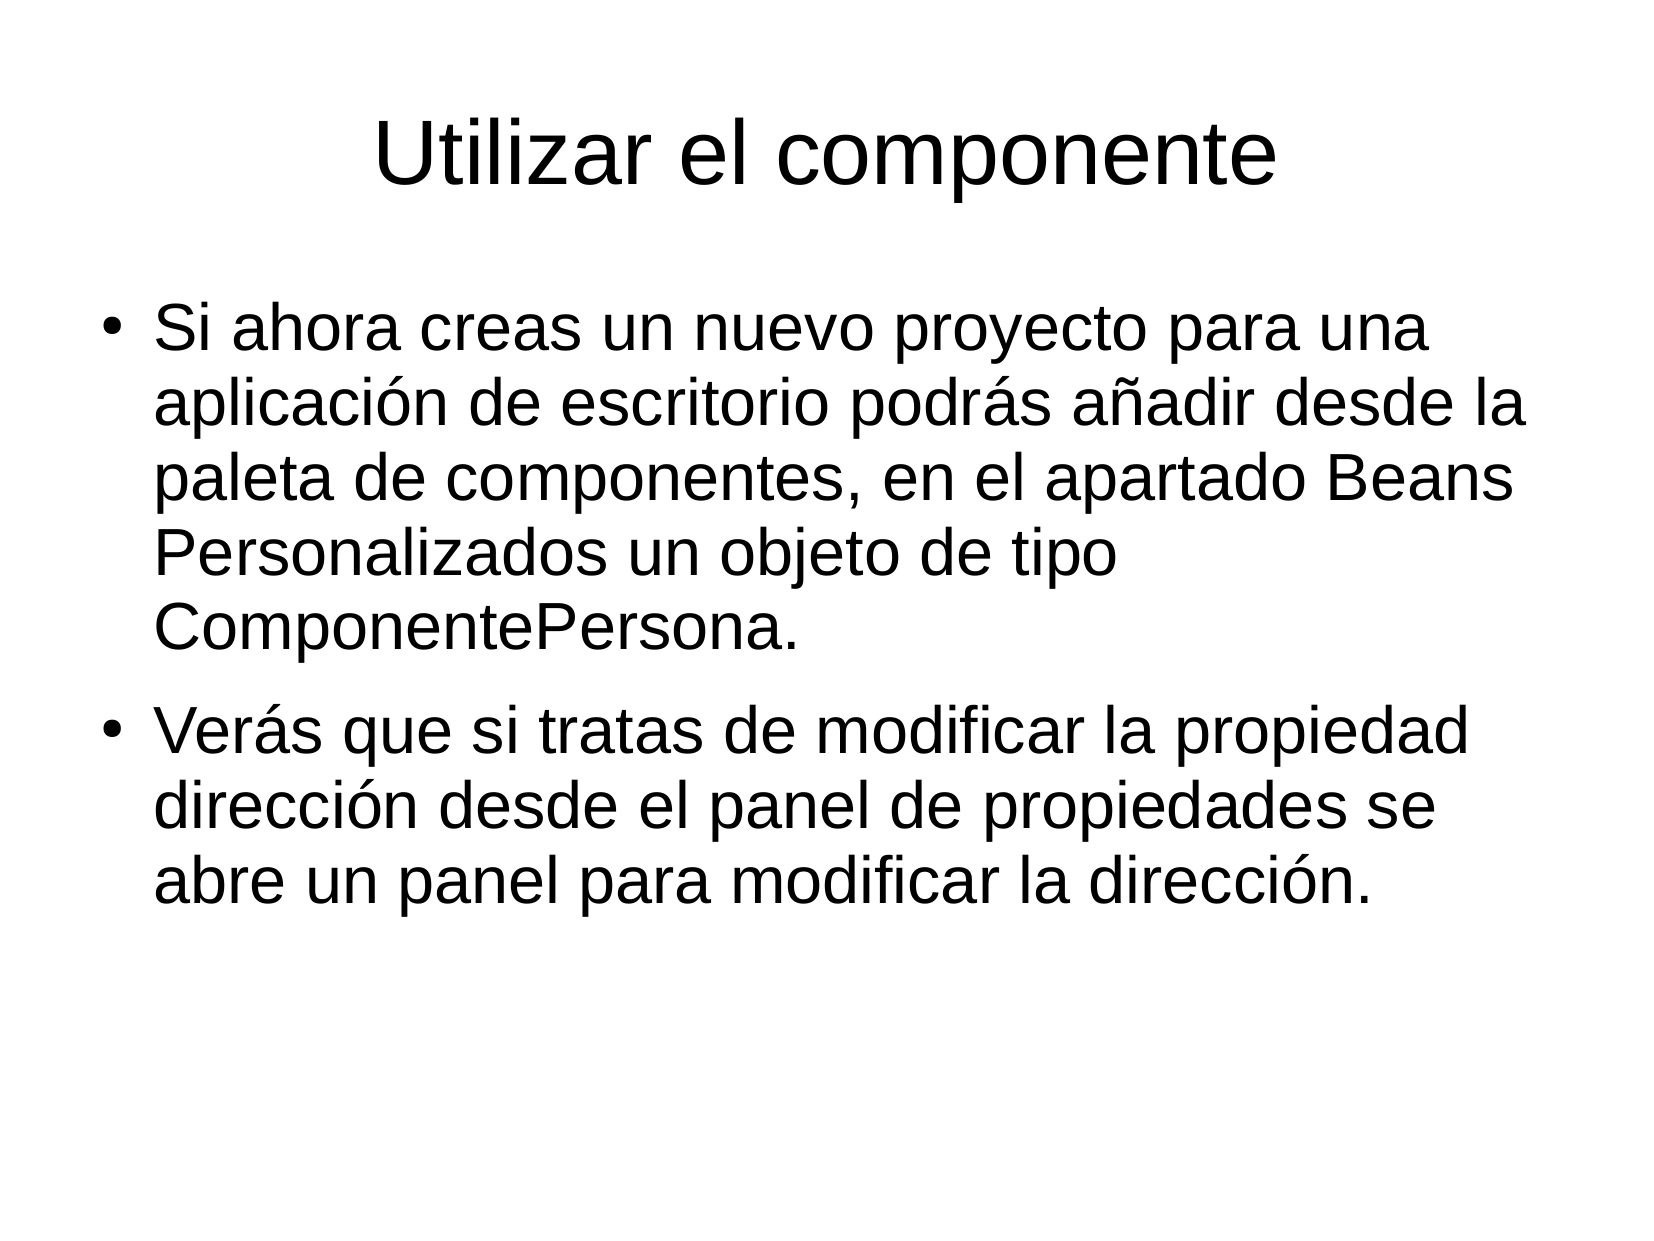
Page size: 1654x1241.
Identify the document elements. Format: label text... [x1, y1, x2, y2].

list Si ahora creas un nuevo proyecto para una aplicación de escritorio podrás añadir desde la paleta de componentes, en el apartado Beans Personalizados un objeto de tipo ComponentePersona. Verás que si tratas de modificar la propiedad dirección desde el panel de propiedades se abre un panel para modificar la dirección. [82, 290, 1571, 1109]
title Utilizar el componente [82, 56, 1571, 250]
